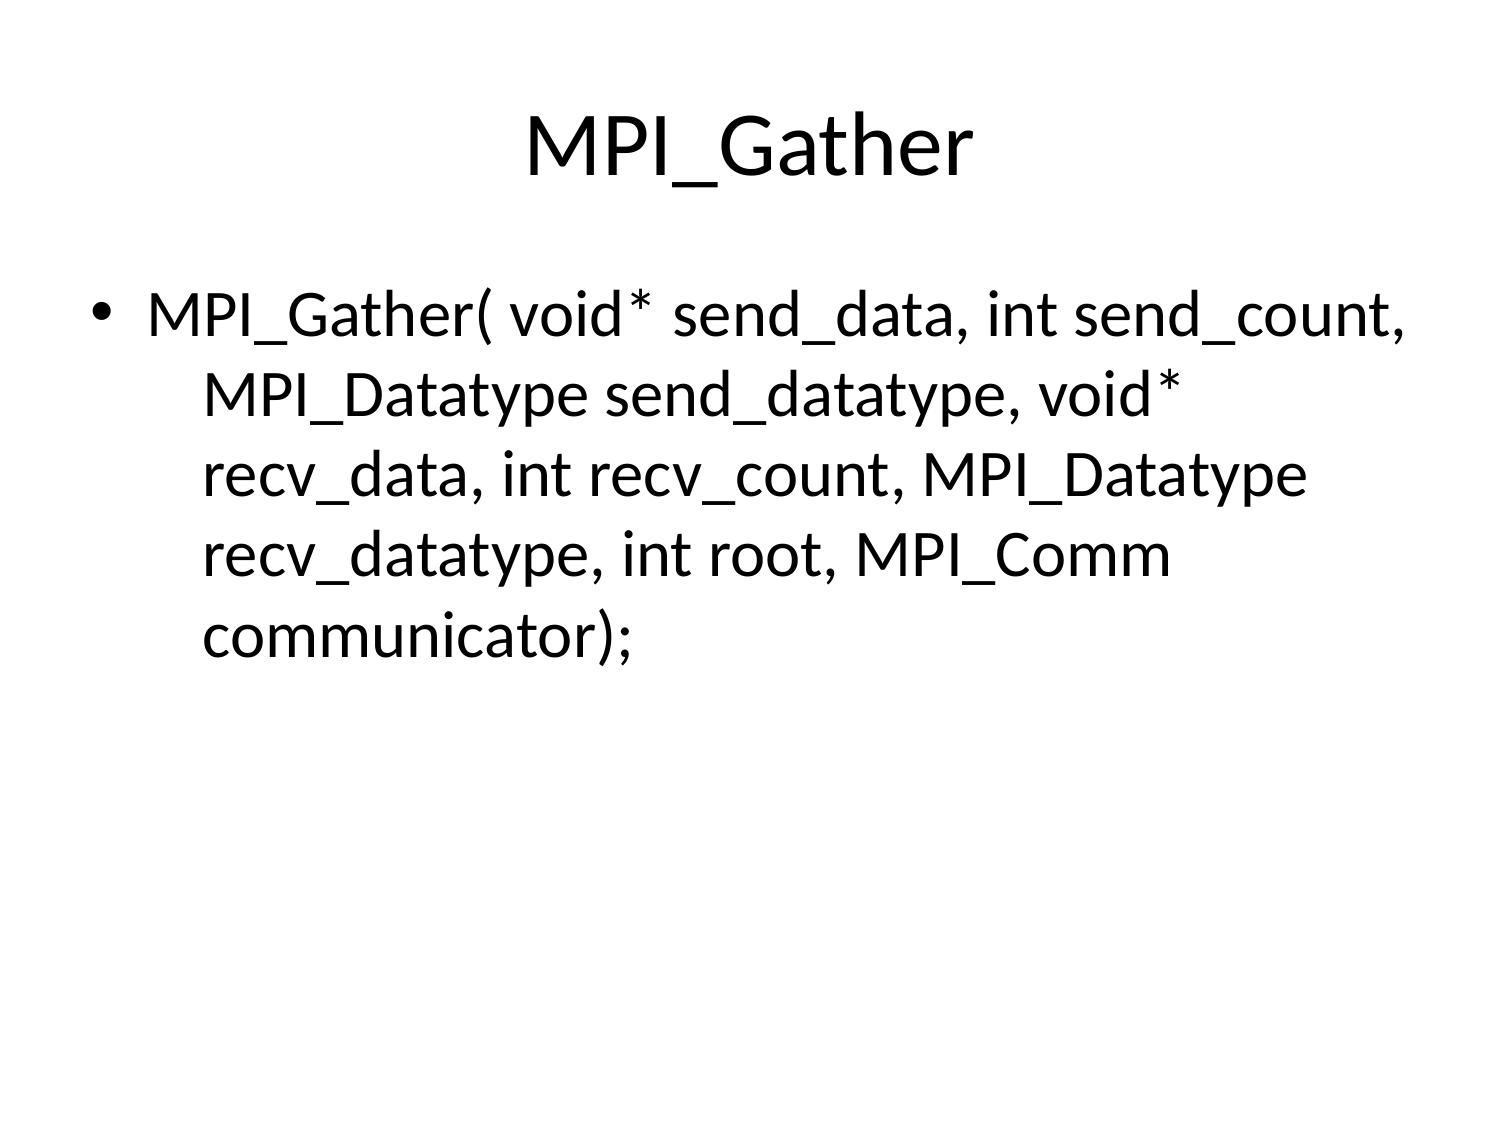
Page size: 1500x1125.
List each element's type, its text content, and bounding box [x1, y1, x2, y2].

title MPI_Gather [75, 45, 1426, 233]
list MPI_Gather( void* send_data, int send_count, MPI_Datatype send_datatype, void* recv_data, int recv_count, MPI_Datatype recv_datatype, int root, MPI_Comm communicator); [75, 262, 1426, 1005]
